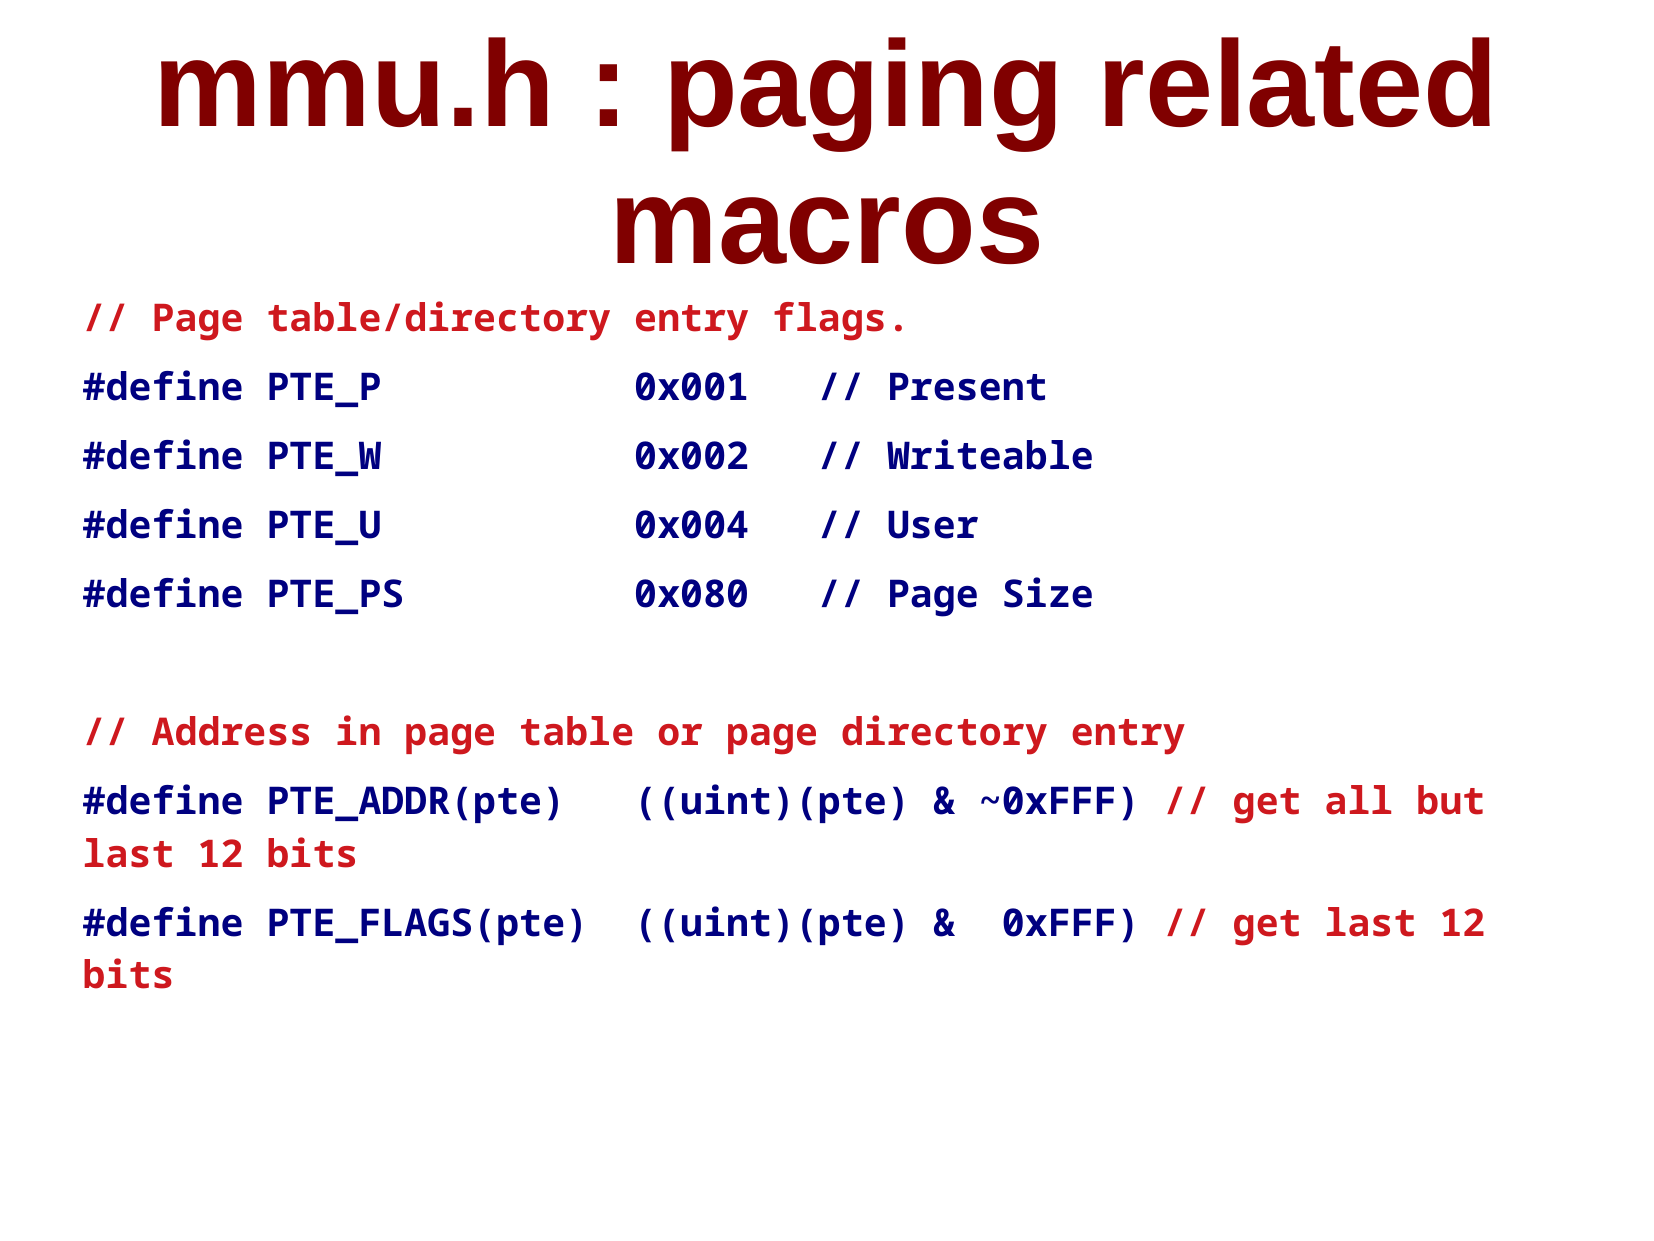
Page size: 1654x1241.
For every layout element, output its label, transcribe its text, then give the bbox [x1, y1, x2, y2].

list // Page table/directory entry flags. #define PTE_P 0x001 // Present #define PTE_W 0x002 // Writeable #define PTE_U 0x004 // User #define PTE_PS 0x080 // Page Size // Address in page table or page directory entry #define PTE_ADDR(pte) ((uint)(pte) & ~0xFFF) // get all but last 12 bits #define PTE_FLAGS(pte) ((uint)(pte) & 0xFFF) // get last 12 bits [82, 290, 1571, 1010]
title mmu.h : paging related macros [82, 16, 1571, 290]
